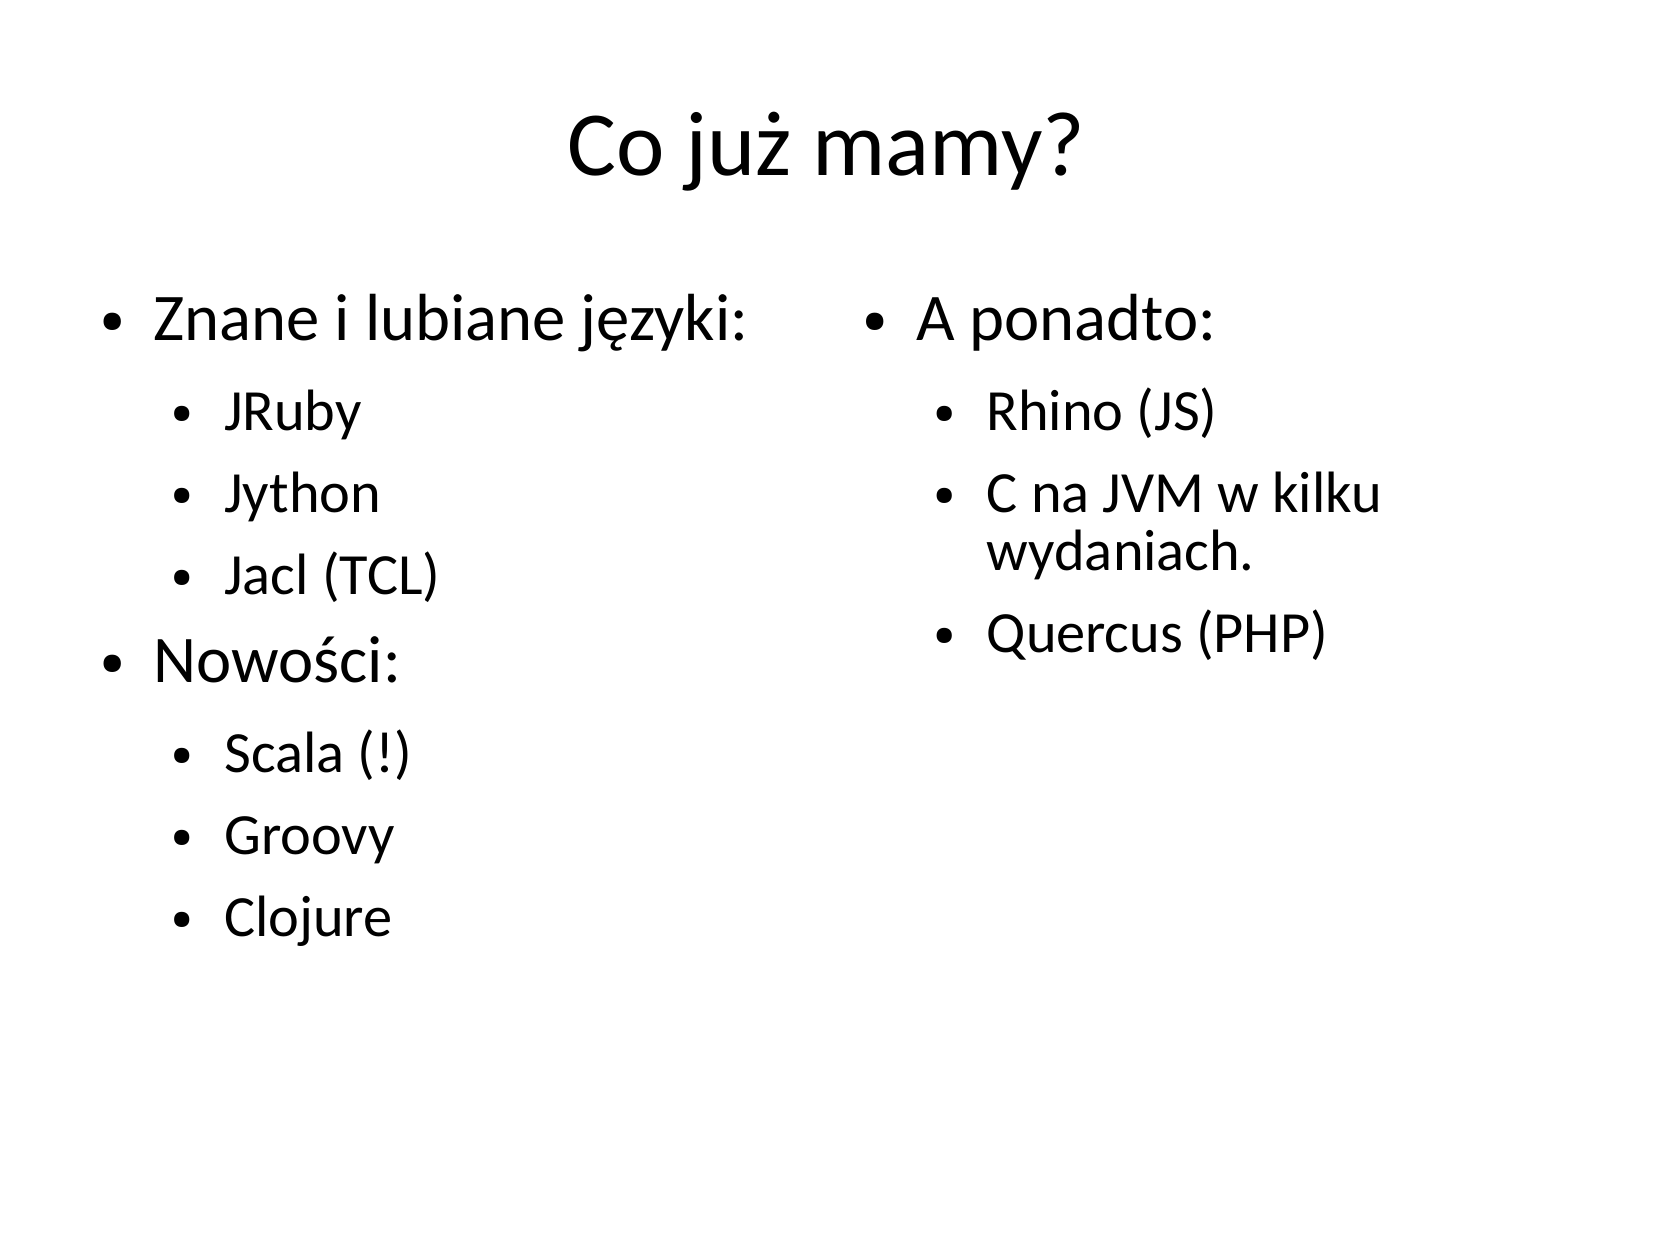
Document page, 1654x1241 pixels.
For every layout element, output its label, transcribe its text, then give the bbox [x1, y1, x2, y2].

list A ponadto: Rhino (JS) C na JVM w kilku wydaniach. Quercus (PHP) [845, 290, 1572, 1094]
list Znane i lubiane języki: JRuby Jython Jacl (TCL) Nowości: Scala (!) Groovy Clojure [82, 290, 809, 1109]
title Co już mamy? [82, 49, 1571, 257]
